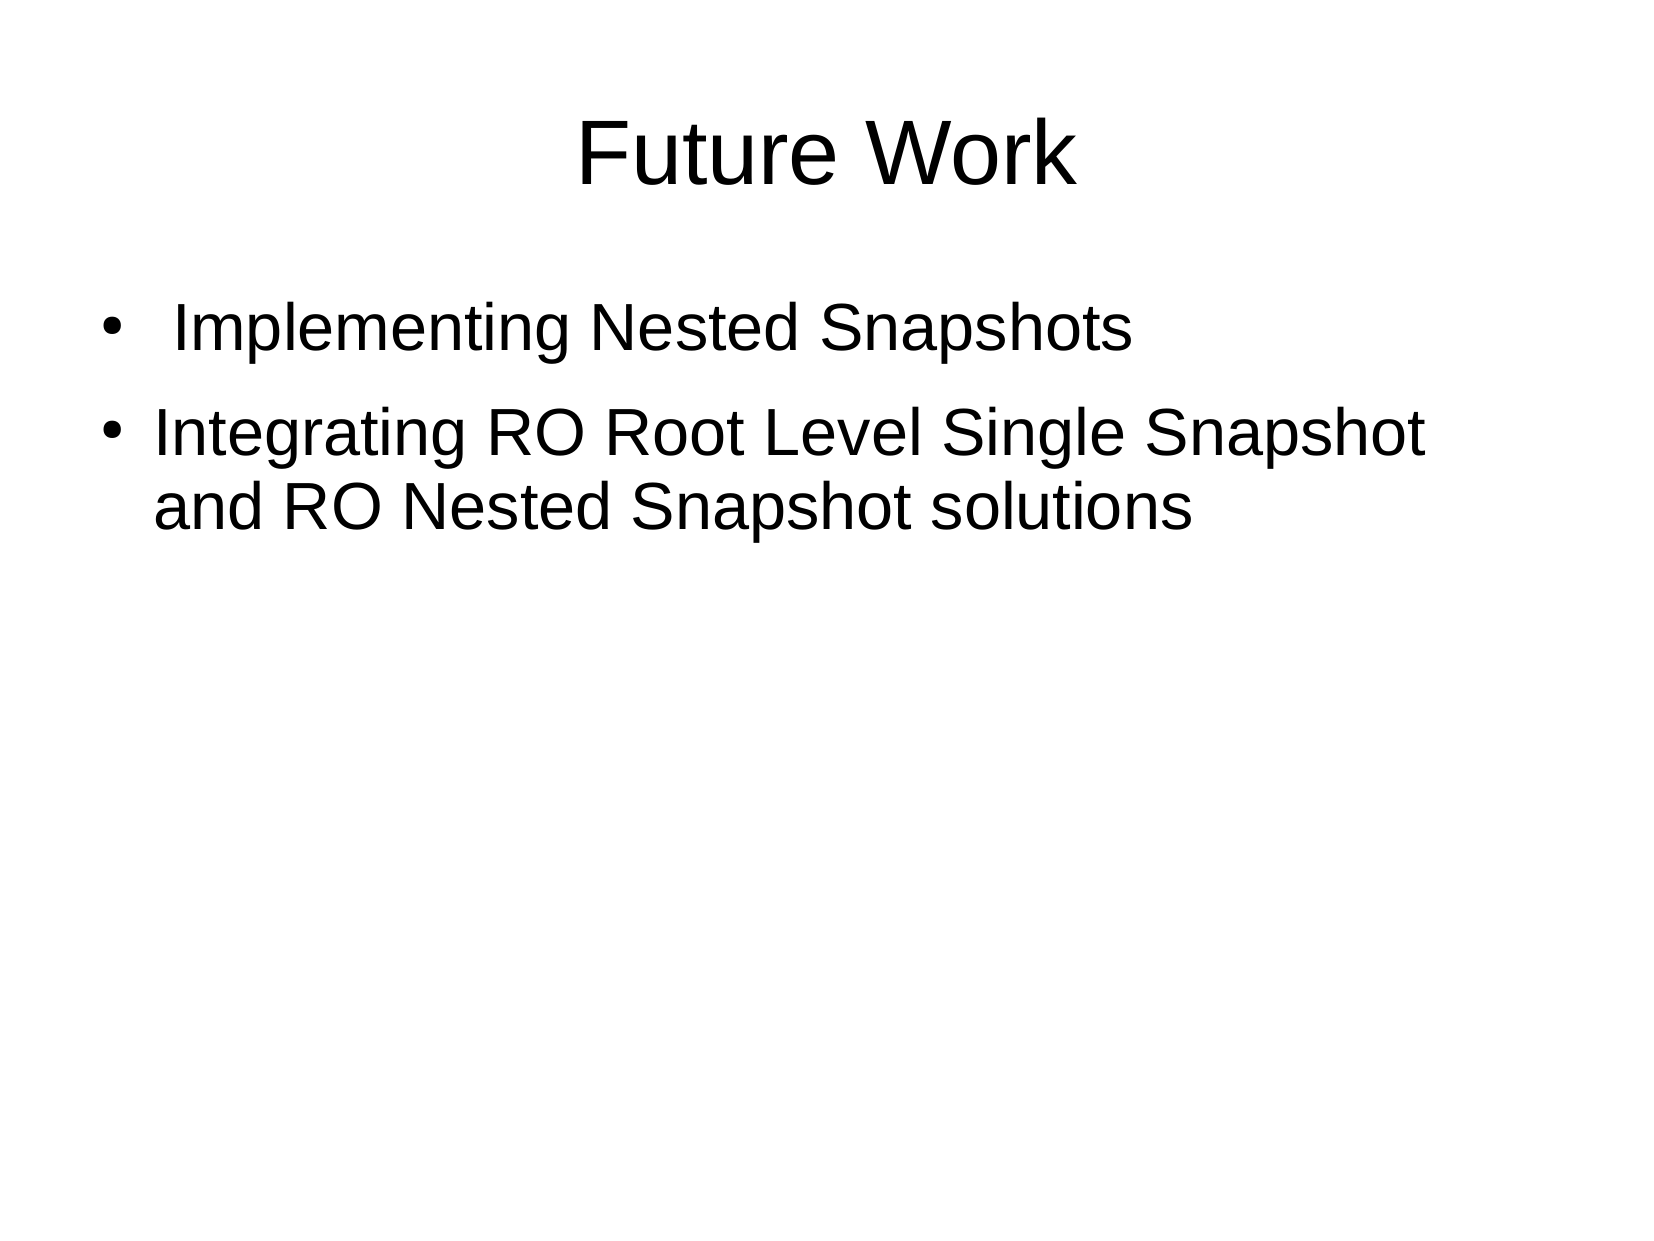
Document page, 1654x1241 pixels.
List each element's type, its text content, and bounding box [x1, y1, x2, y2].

title Future Work [82, 49, 1571, 257]
list Implementing Nested Snapshots Integrating RO Root Level Single Snapshot and RO Nested Snapshot solutions [82, 290, 1538, 1010]
